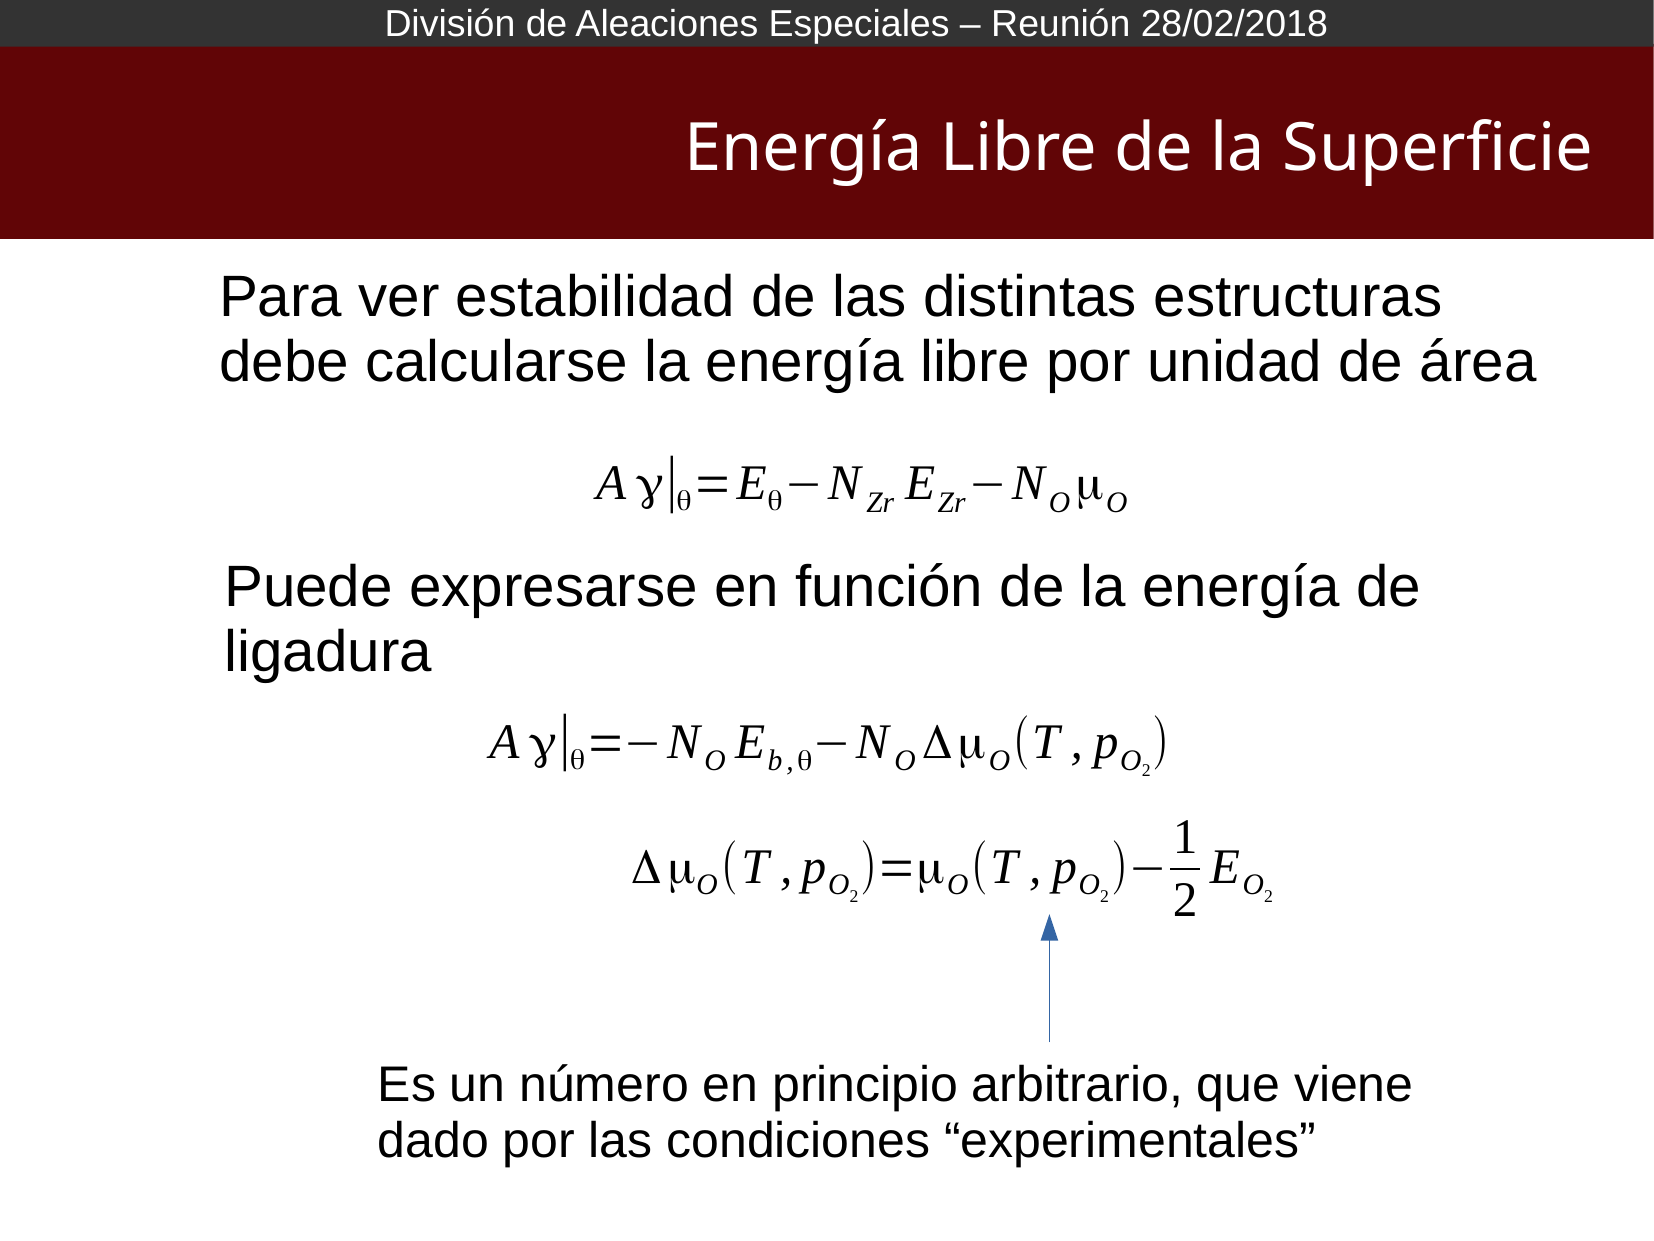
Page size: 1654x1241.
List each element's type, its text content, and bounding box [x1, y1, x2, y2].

chart [623, 810, 1280, 928]
list Puede expresarse en función de la energía de ligadura [82, 553, 1571, 704]
list Para ver estabilidad de las distintas estructuras debe calcularse la energía libre por unidad de área [77, 264, 1566, 415]
title Energía Libre de la Superficie [41, 70, 1654, 218]
text_box Es un número en principio arbitrario, que viene dado por las condiciones “experimentales” [363, 1048, 1506, 1175]
chart [582, 452, 1134, 519]
chart [475, 711, 1176, 782]
